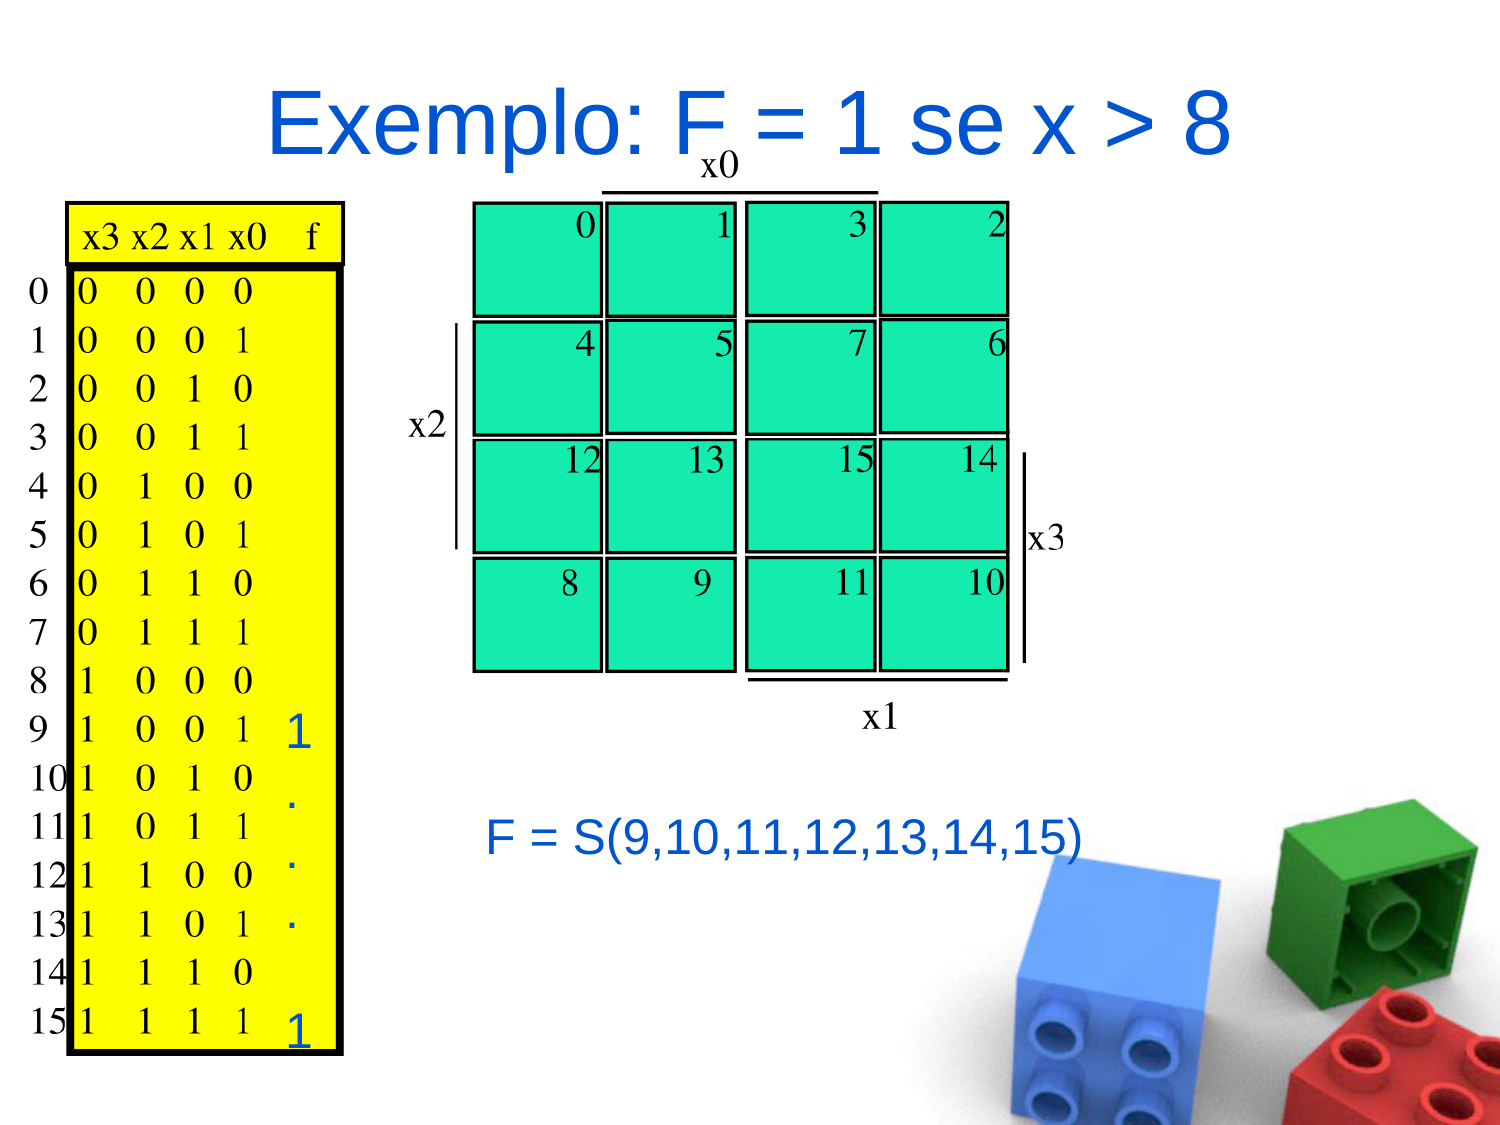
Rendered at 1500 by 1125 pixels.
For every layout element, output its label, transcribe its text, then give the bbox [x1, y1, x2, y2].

picture [29, 150, 1500, 1125]
text_box F = S(9,10,11,12,13,14,15) [470, 797, 1100, 873]
title Exemplo: F = 1 se x > 8 [112, 4, 1388, 241]
text_box 1 . . . 1 [270, 690, 328, 1066]
